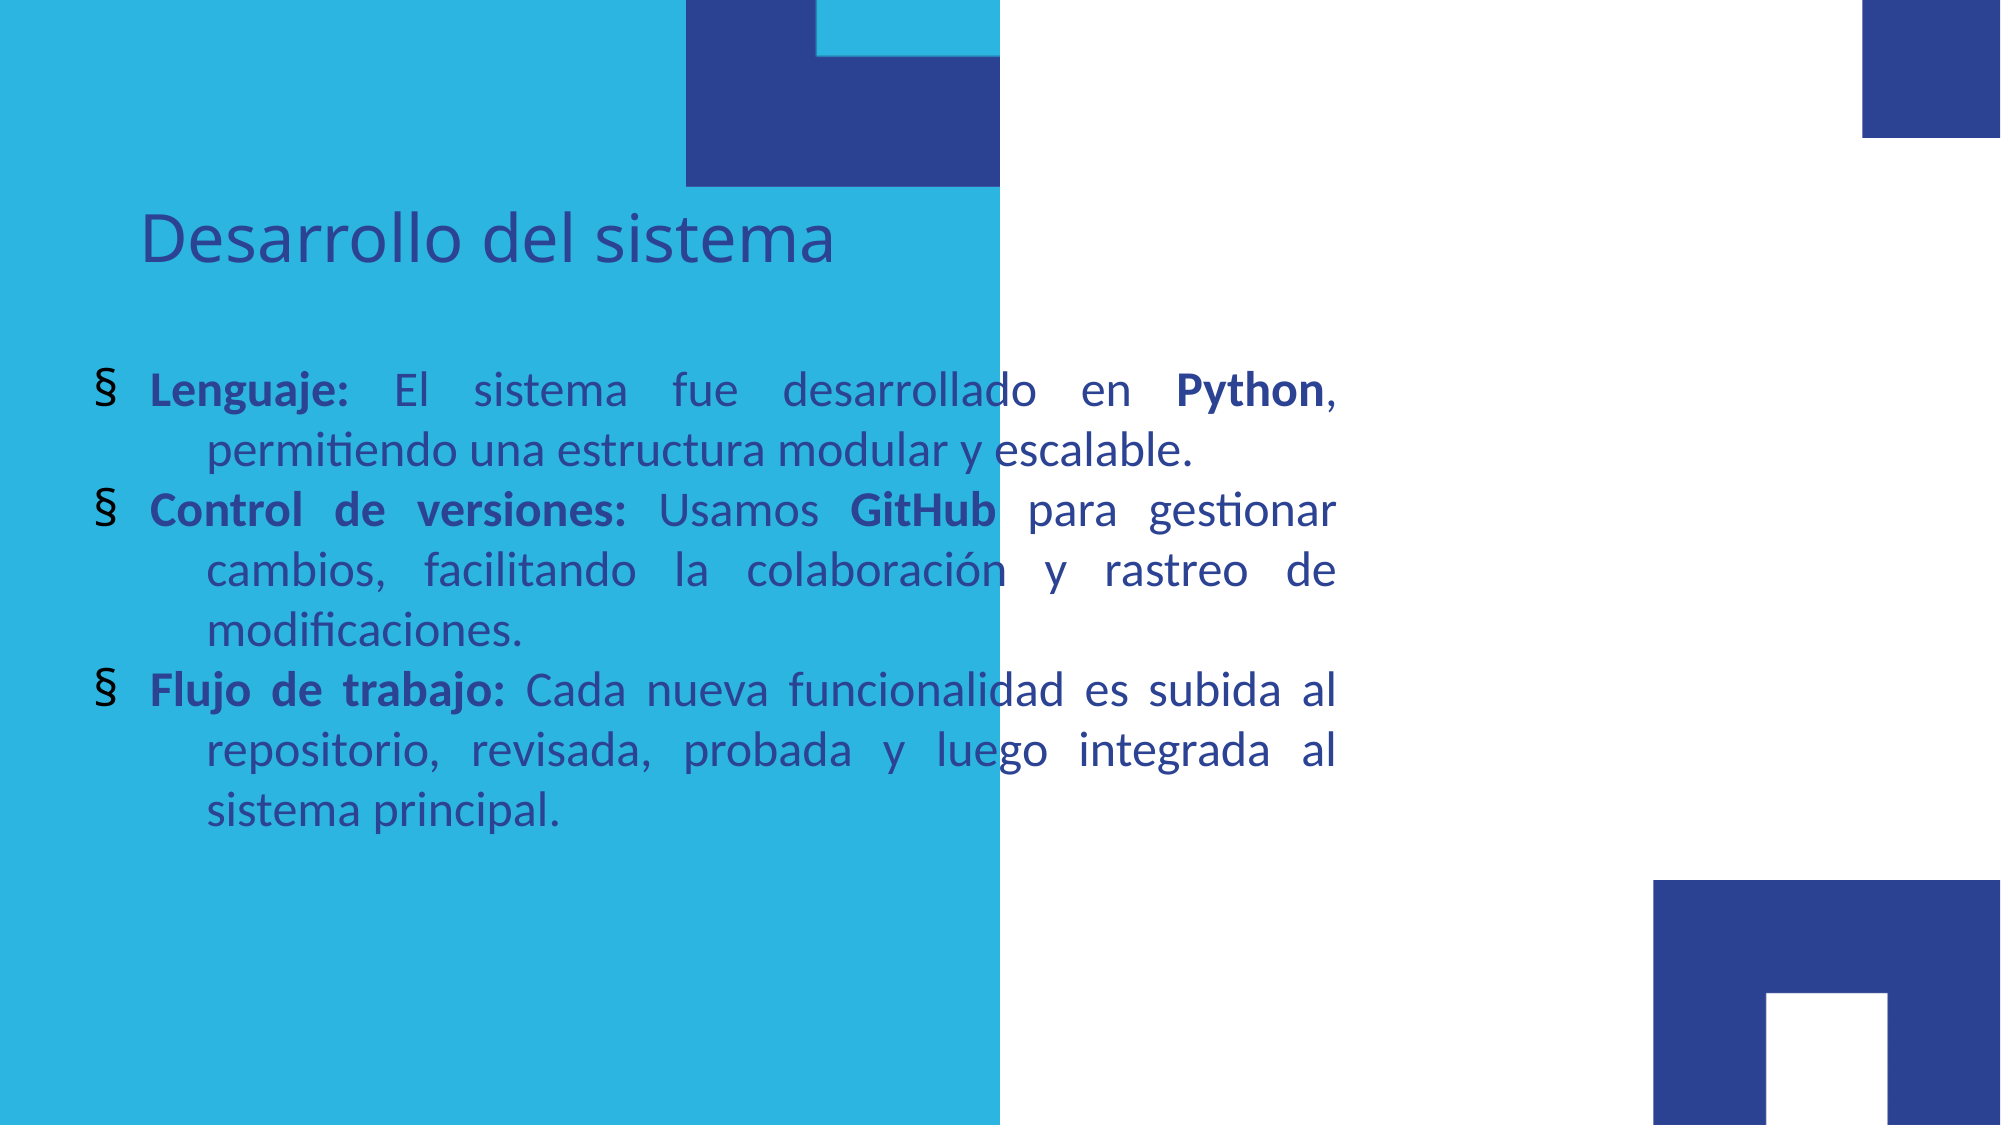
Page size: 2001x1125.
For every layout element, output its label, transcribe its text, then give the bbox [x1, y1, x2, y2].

title Desarrollo del sistema [124, 131, 918, 349]
text_box Lenguaje: El sistema fue desarrollado en Python, permitiendo una estructura modular y escalable. Control de versiones: Usamos GitHub para gestionar cambios, facilitando la colaboración y rastreo de modificaciones. Flujo de trabajo: Cada nueva funcionalidad es subida al repositorio, revisada, probada y luego integrada al sistema principal. [78, 349, 1353, 895]
